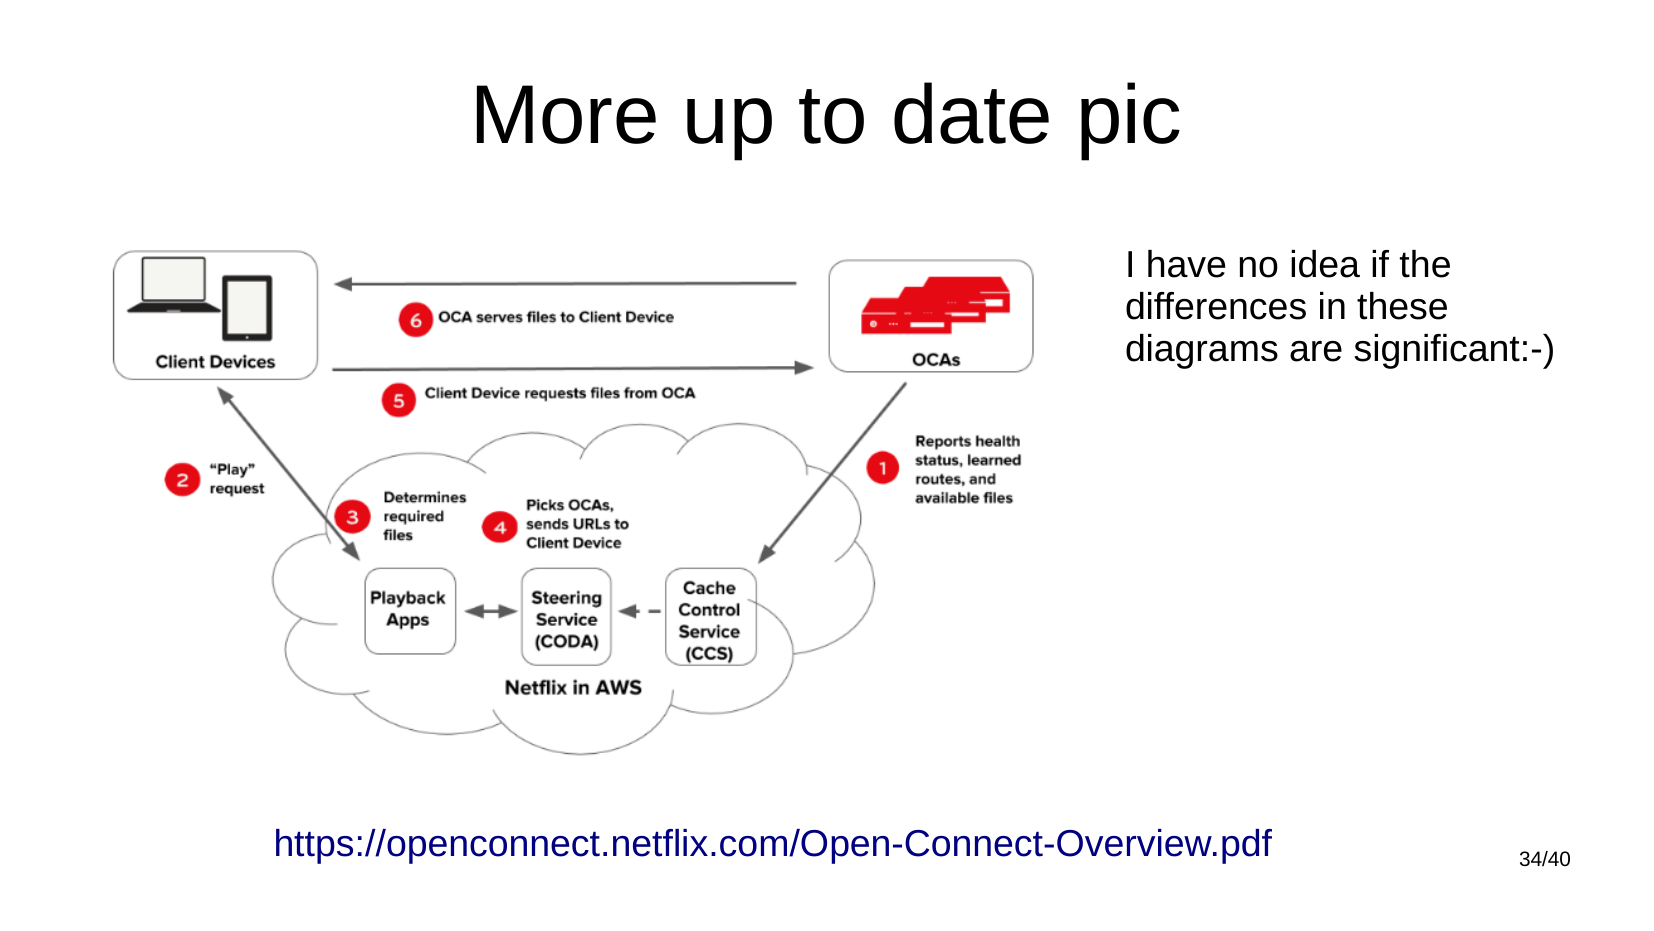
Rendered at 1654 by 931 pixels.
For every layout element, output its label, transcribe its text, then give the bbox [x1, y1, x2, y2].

text_box https://openconnect.netflix.com/Open-Connect-Overview.pdf [258, 814, 1288, 872]
title More up to date pic [82, 37, 1571, 193]
text_box I have no idea if the differences in these diagrams are significant:-) [1110, 236, 1619, 567]
picture [59, 200, 1074, 792]
